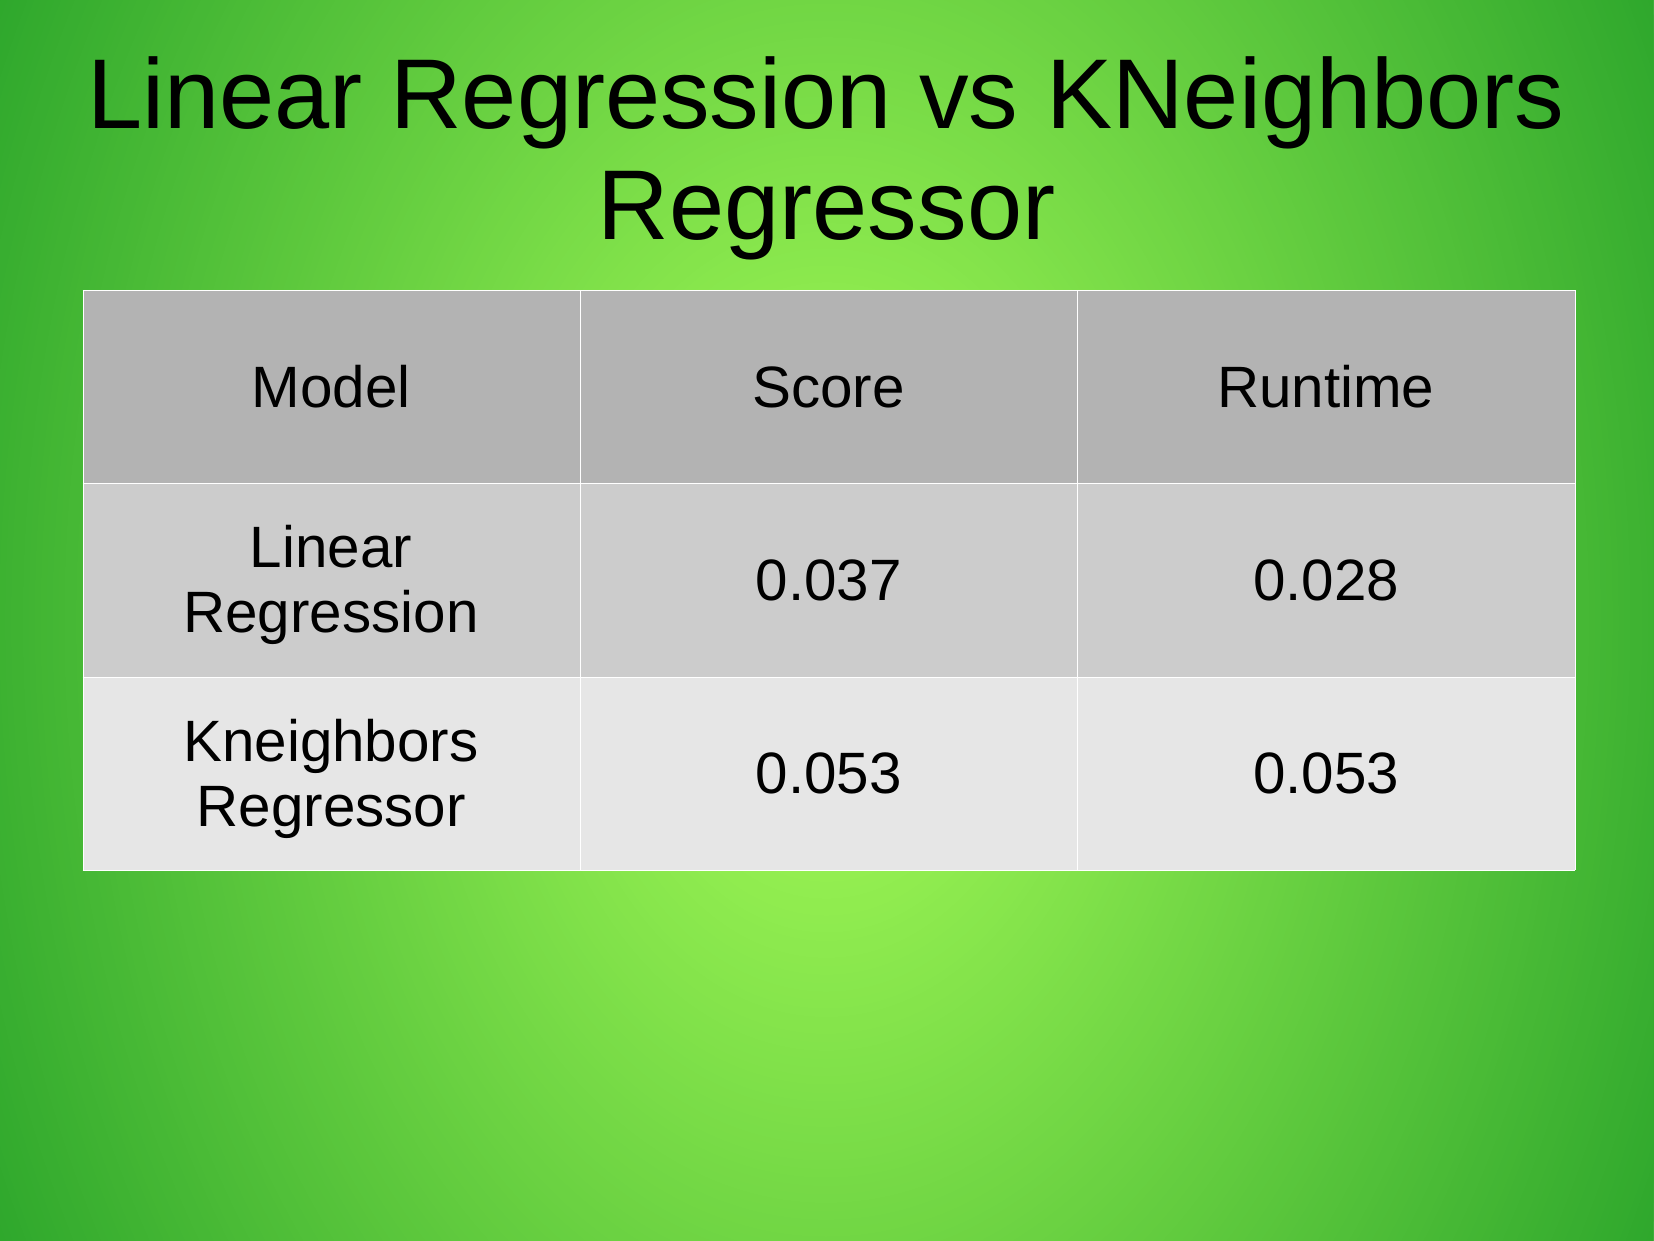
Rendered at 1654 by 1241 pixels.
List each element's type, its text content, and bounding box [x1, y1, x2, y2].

title Linear Regression vs KNeighbors Regressor [82, 39, 1571, 261]
table_cell 0.037 [581, 484, 1077, 677]
table_cell Linear Regression [84, 484, 580, 677]
table_header Runtime [1078, 291, 1575, 483]
table_header Score [581, 291, 1077, 483]
table_cell Kneighbors Regressor [84, 678, 580, 870]
table_header Model [84, 291, 580, 483]
table_cell 0.053 [581, 678, 1077, 870]
table_cell 0.053 [1078, 678, 1575, 870]
table_cell 0.028 [1078, 484, 1575, 677]
